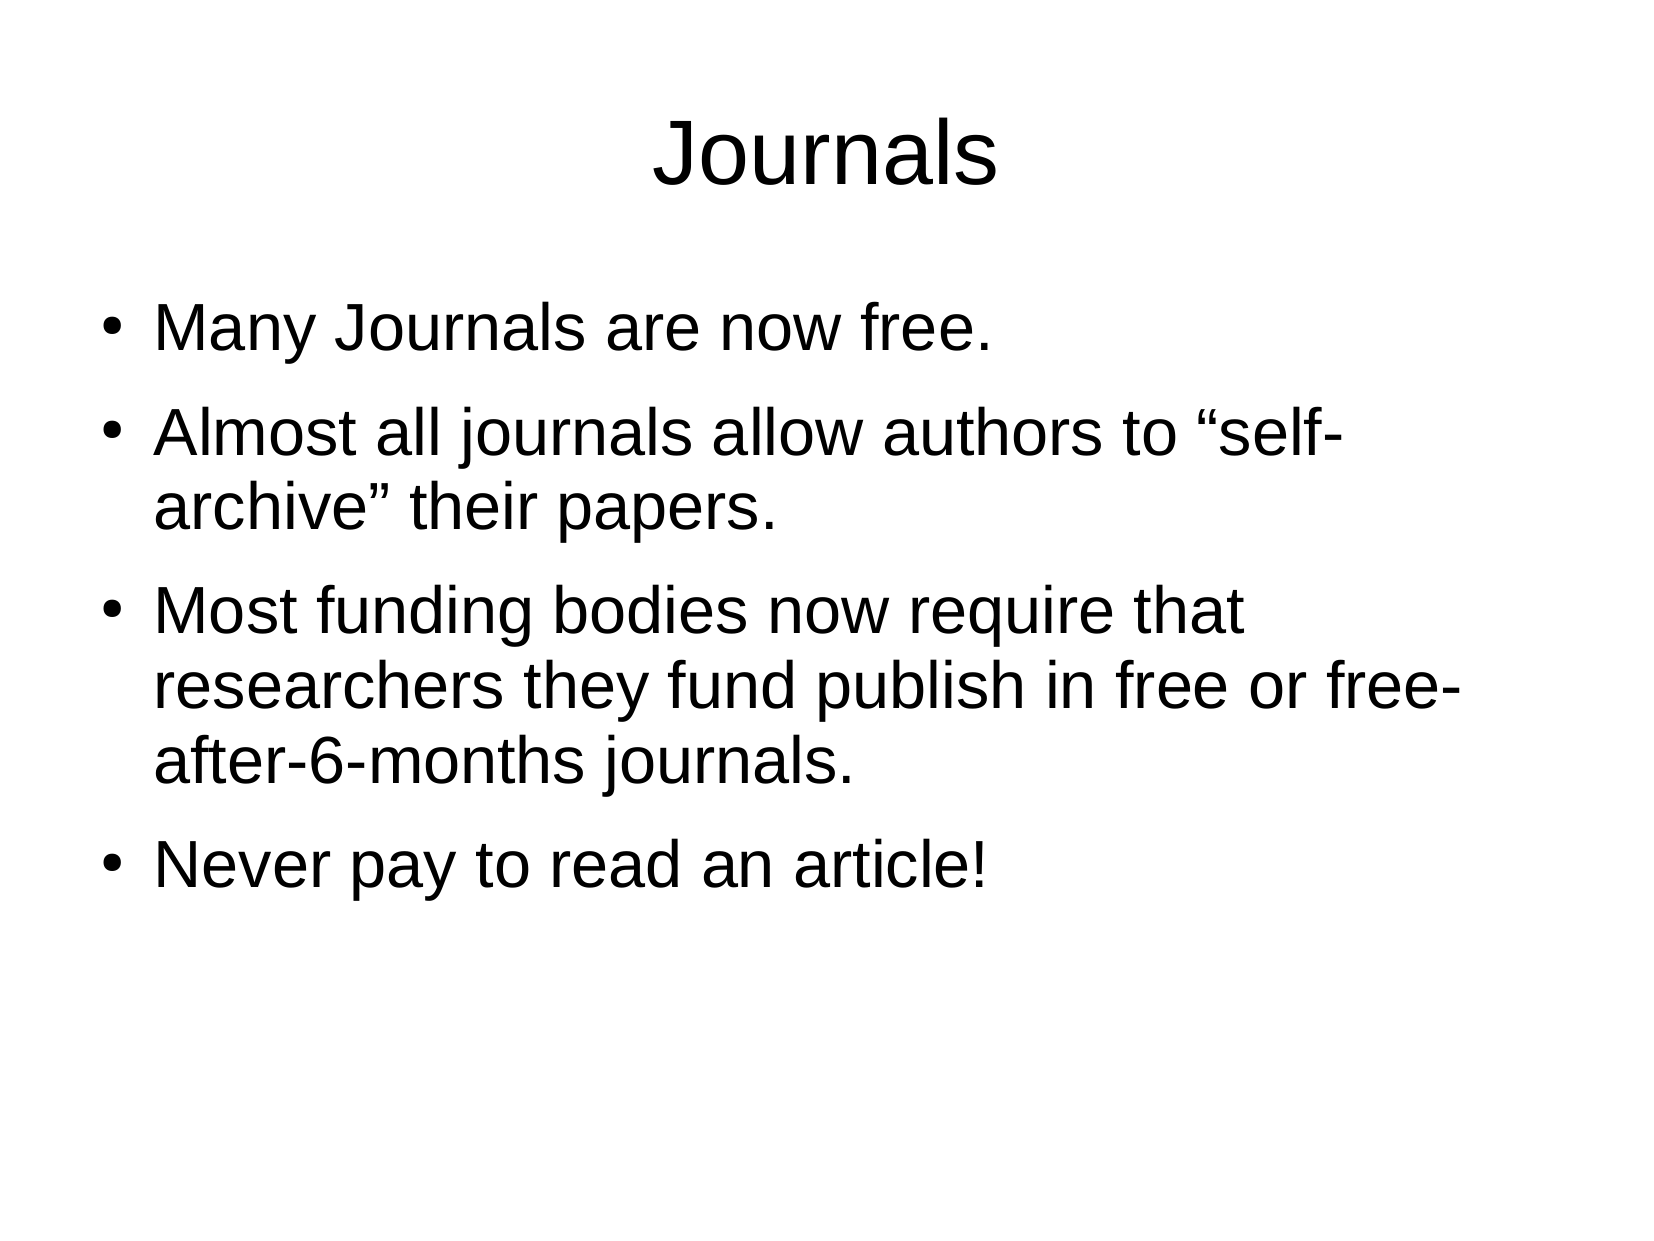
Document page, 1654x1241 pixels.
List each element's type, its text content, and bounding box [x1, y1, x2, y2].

list Many Journals are now free. Almost all journals allow authors to “self-archive” their papers. Most funding bodies now require that researchers they fund publish in free or free-after-6-months journals. Never pay to read an article! [82, 290, 1571, 1010]
title Journals [82, 49, 1571, 257]
